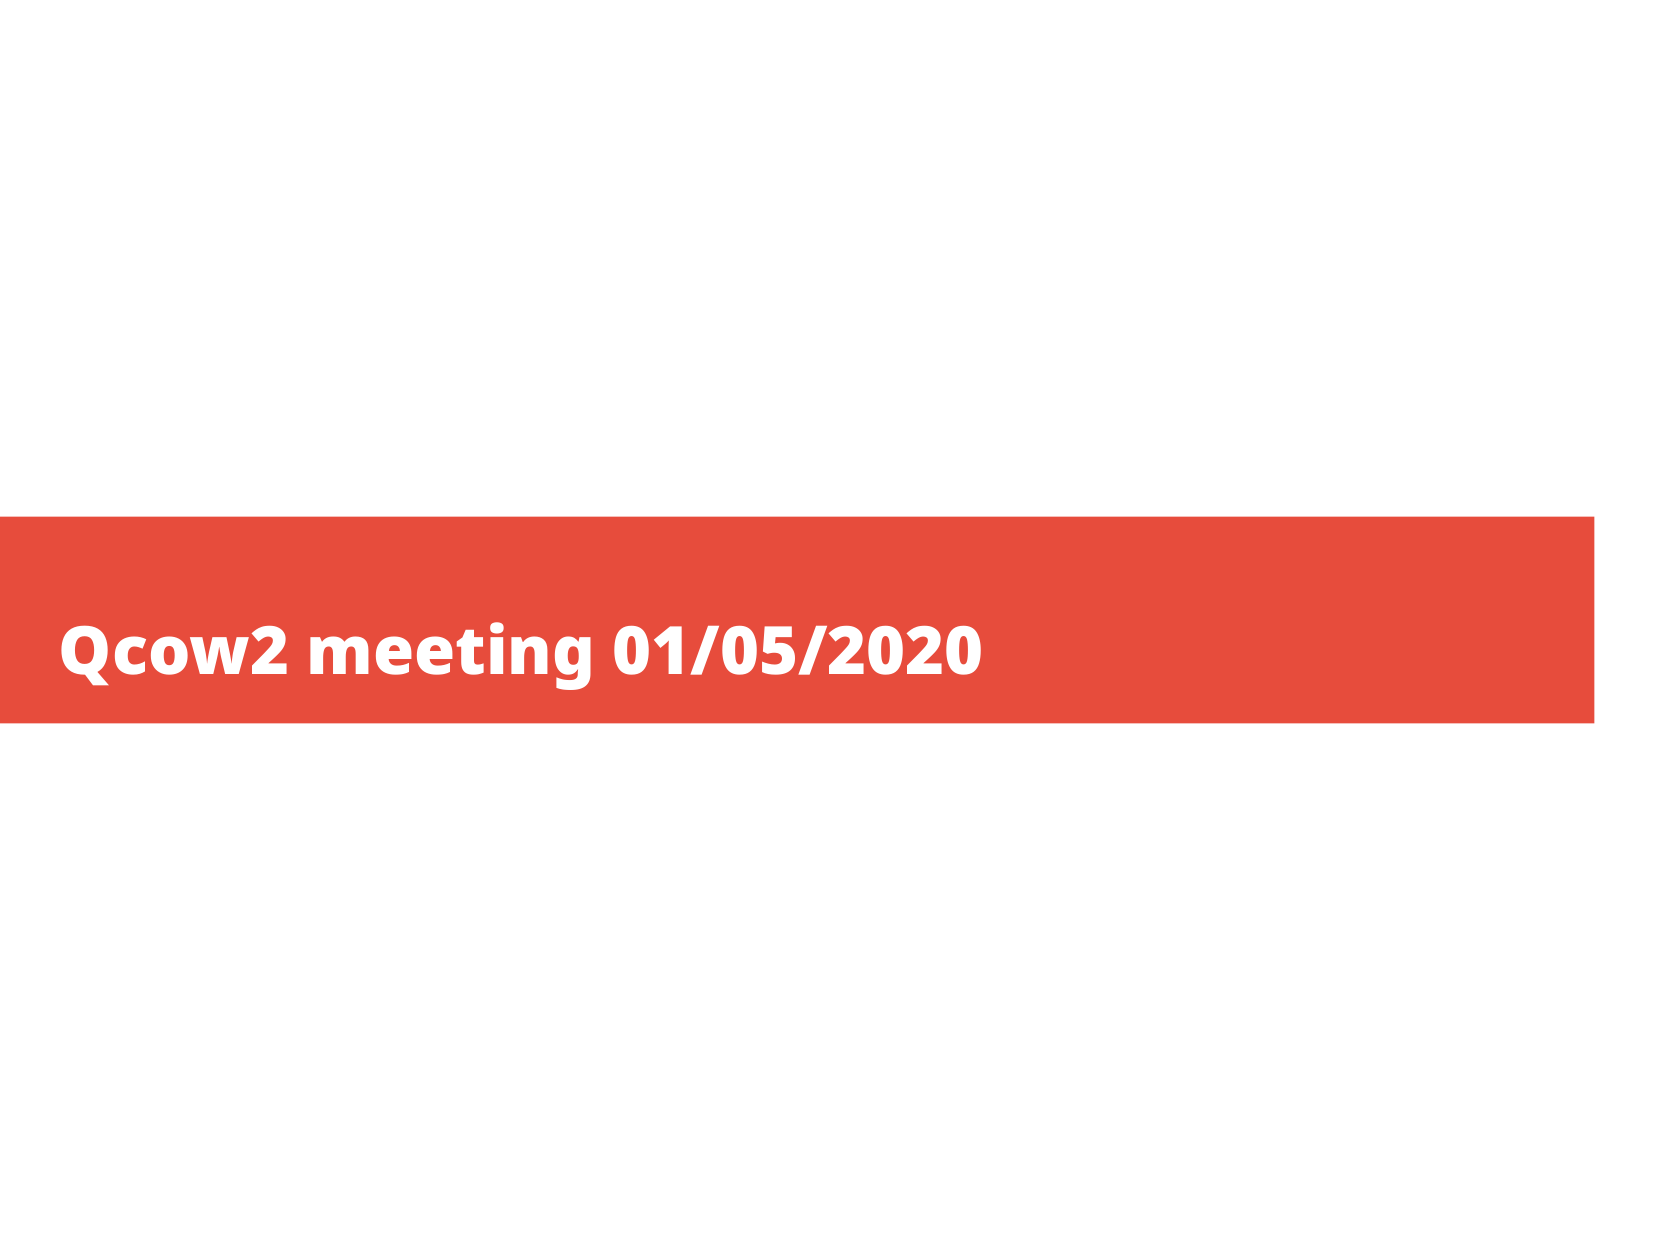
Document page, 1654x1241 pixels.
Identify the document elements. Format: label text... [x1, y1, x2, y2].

title Qcow2 meeting 01/05/2020 [59, 546, 1595, 694]
